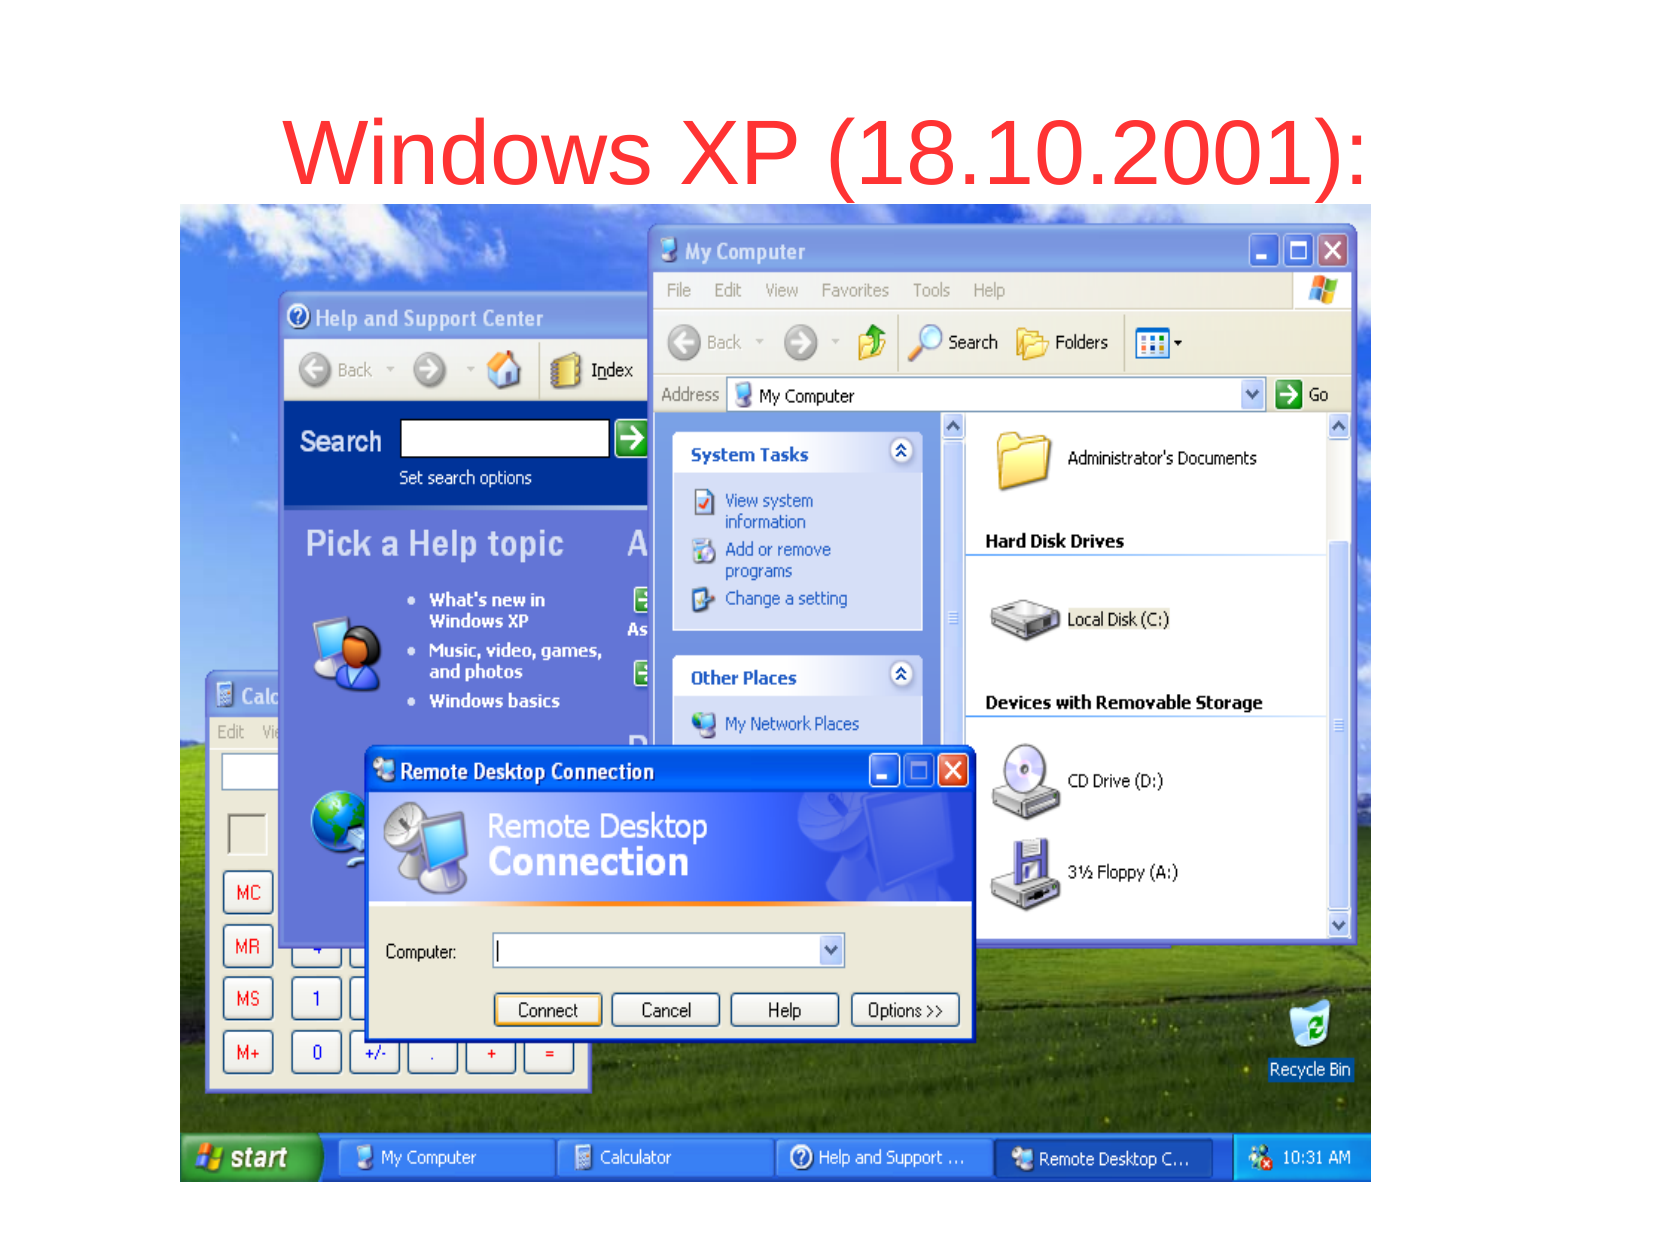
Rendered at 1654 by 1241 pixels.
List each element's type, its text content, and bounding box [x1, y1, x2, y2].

title Windows XP (18.10.2001): [82, 49, 1571, 257]
picture [180, 204, 1371, 1182]
